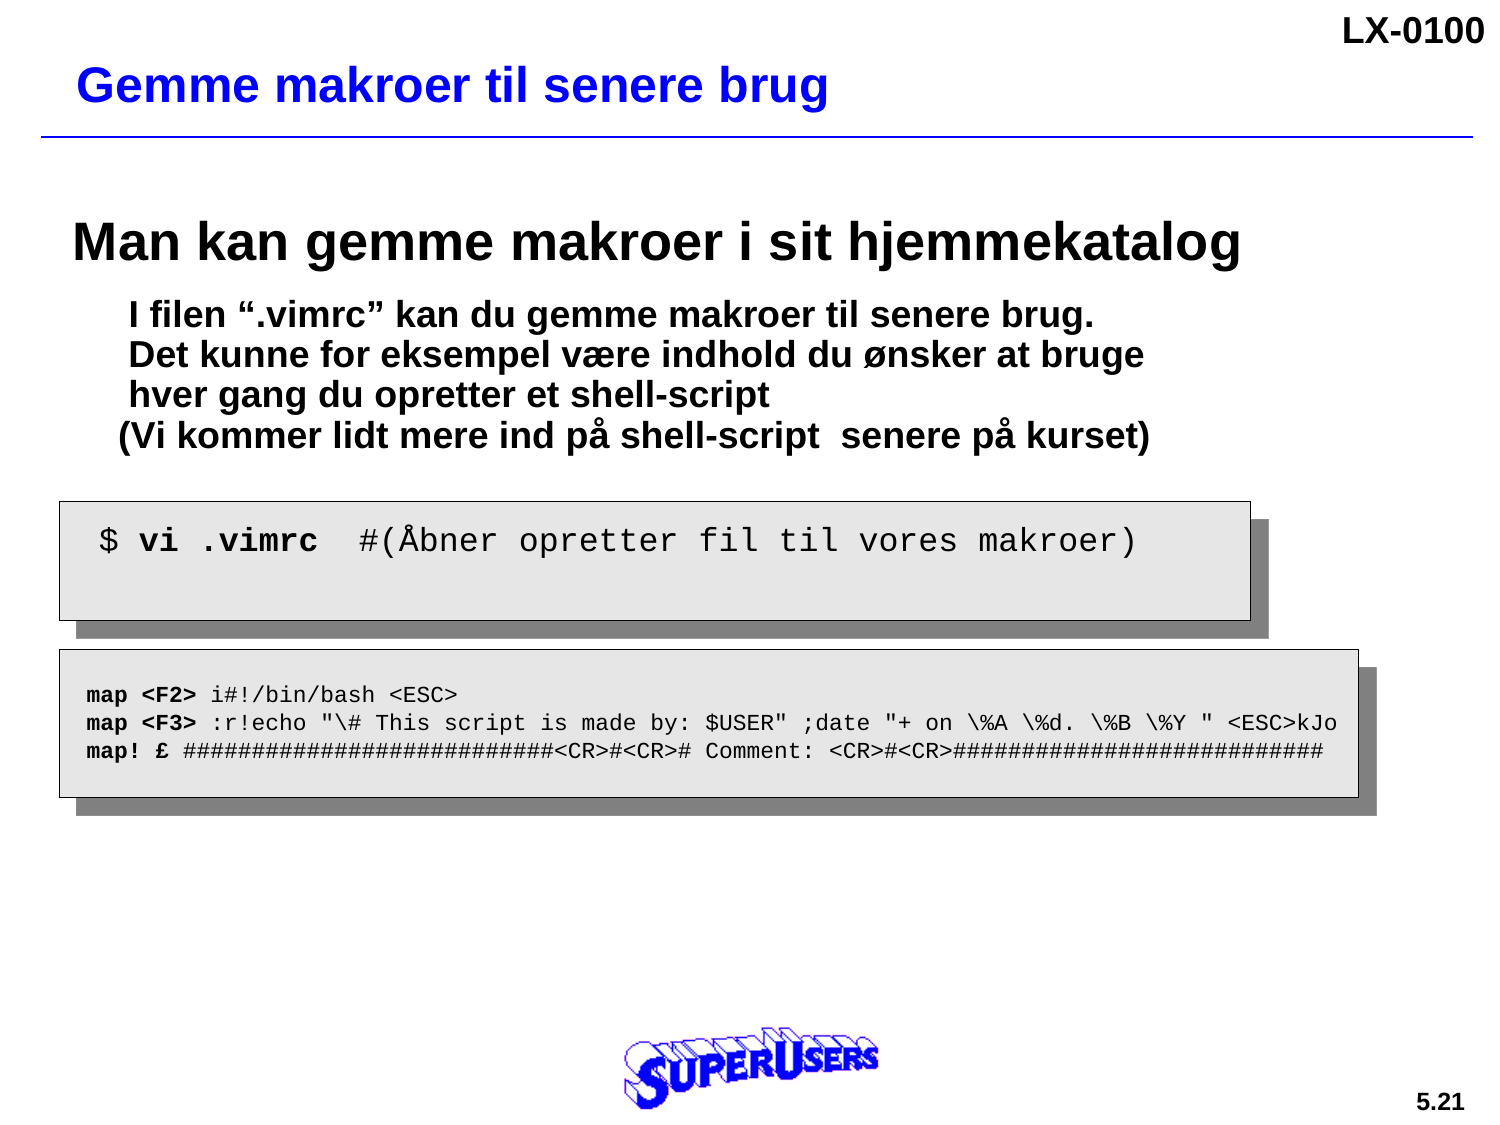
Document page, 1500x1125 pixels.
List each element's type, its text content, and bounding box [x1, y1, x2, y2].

picture [620, 1023, 880, 1111]
text_box $ vi .vimrc #(Åbner opretter fil til vores makroer) [59, 501, 1251, 621]
title Gemme makroer til senere brug [76, 39, 1424, 126]
list Man kan gemme makroer i sit hjemmekatalog [59, 206, 1388, 296]
list I filen “.vimrc” kan du gemme makroer til senere brug. Det kunne for eksempel være indhold du ønsker at bruge hver gang du opretter et shell-script (Vi kommer lidt mere ind på shell-script senere på kurset) [118, 295, 1295, 459]
text_box map <F2> i#!/bin/bash <ESC> map <F3> :r!echo "\# This script is made by: $USER" ;date "+ on \%A \%d. \%B \%Y " <ESC>kJo map! £ ###########################<CR>#<CR># Comment: <CR>#<CR>########################### [59, 649, 1359, 798]
